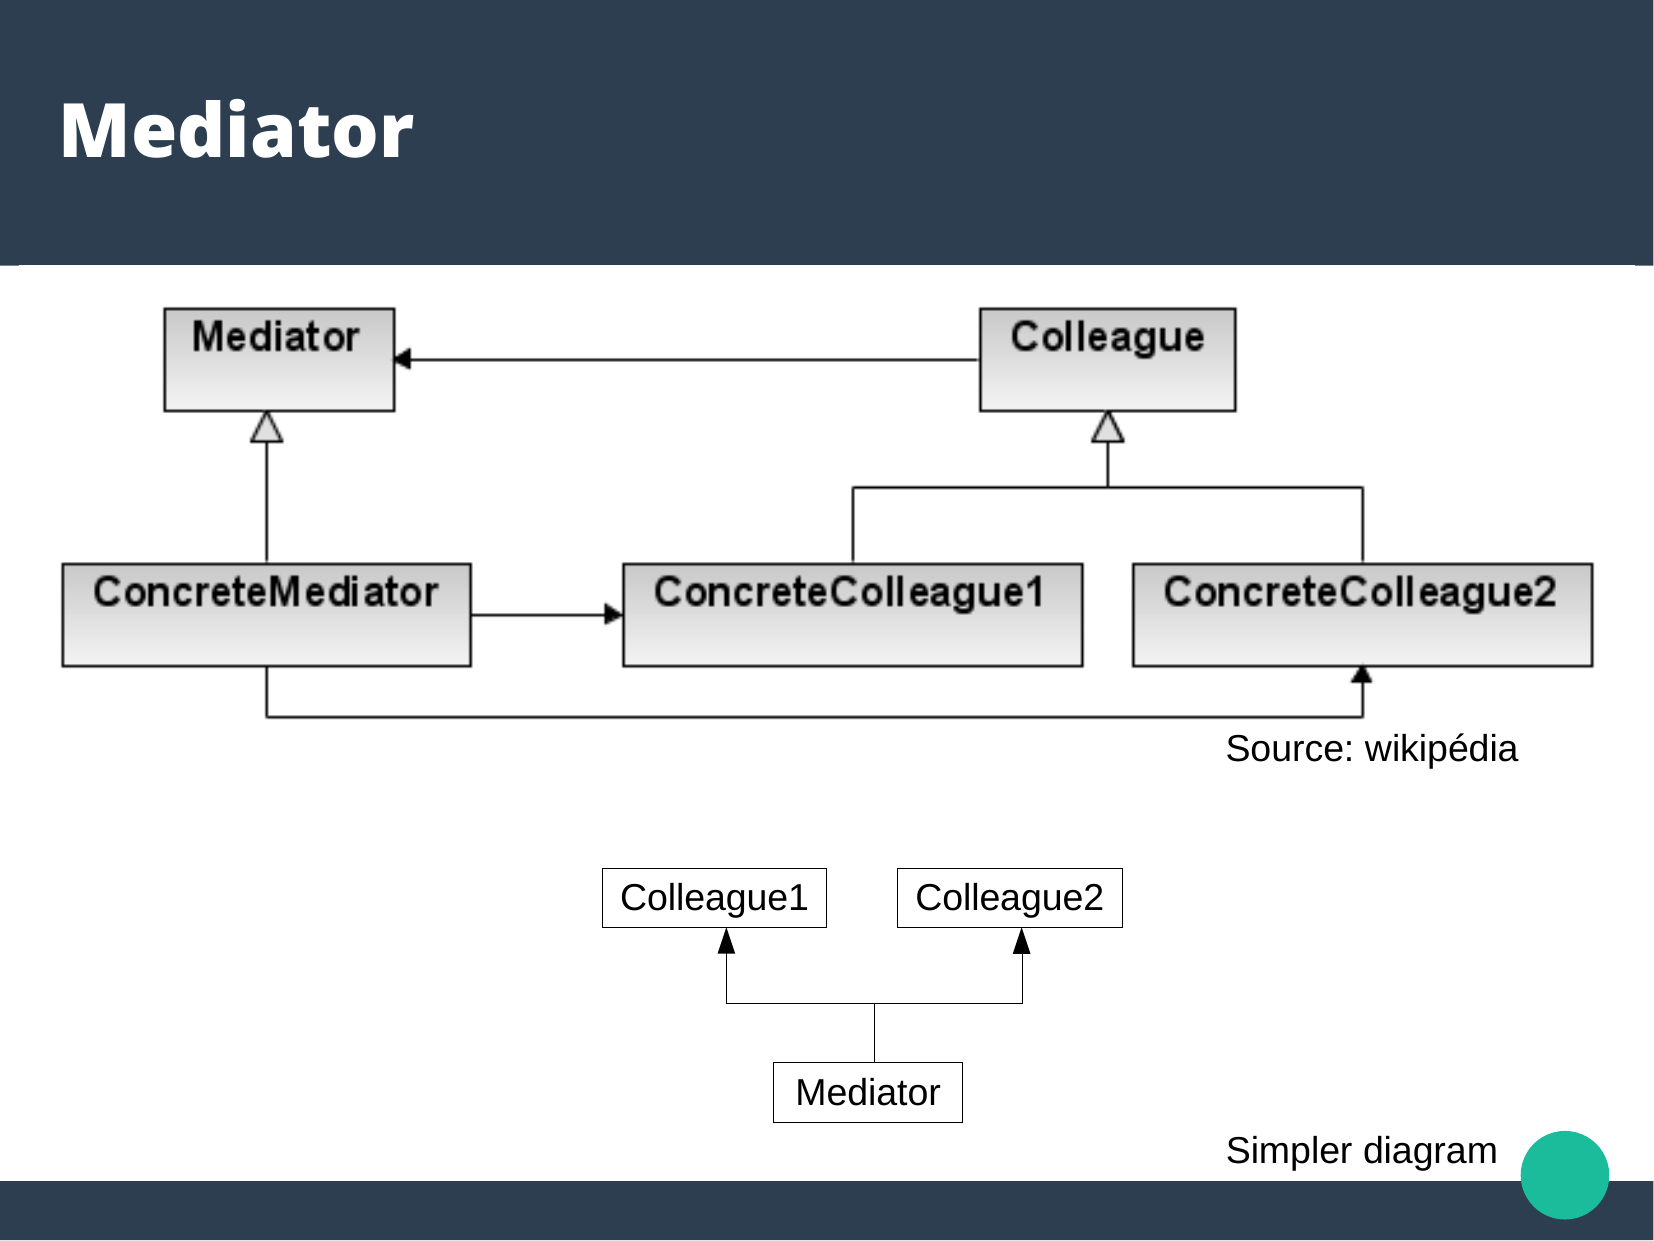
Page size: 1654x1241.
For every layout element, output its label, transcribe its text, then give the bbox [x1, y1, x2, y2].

text_box Simpler diagram [1210, 1122, 1534, 1179]
text_box Source: wikipédia [1210, 720, 1534, 778]
text_box Colleague1 [602, 868, 827, 928]
text_box Mediator [773, 1062, 963, 1123]
title Mediator [59, 49, 1595, 207]
picture [19, 265, 1635, 755]
text_box Colleague2 [897, 868, 1123, 928]
